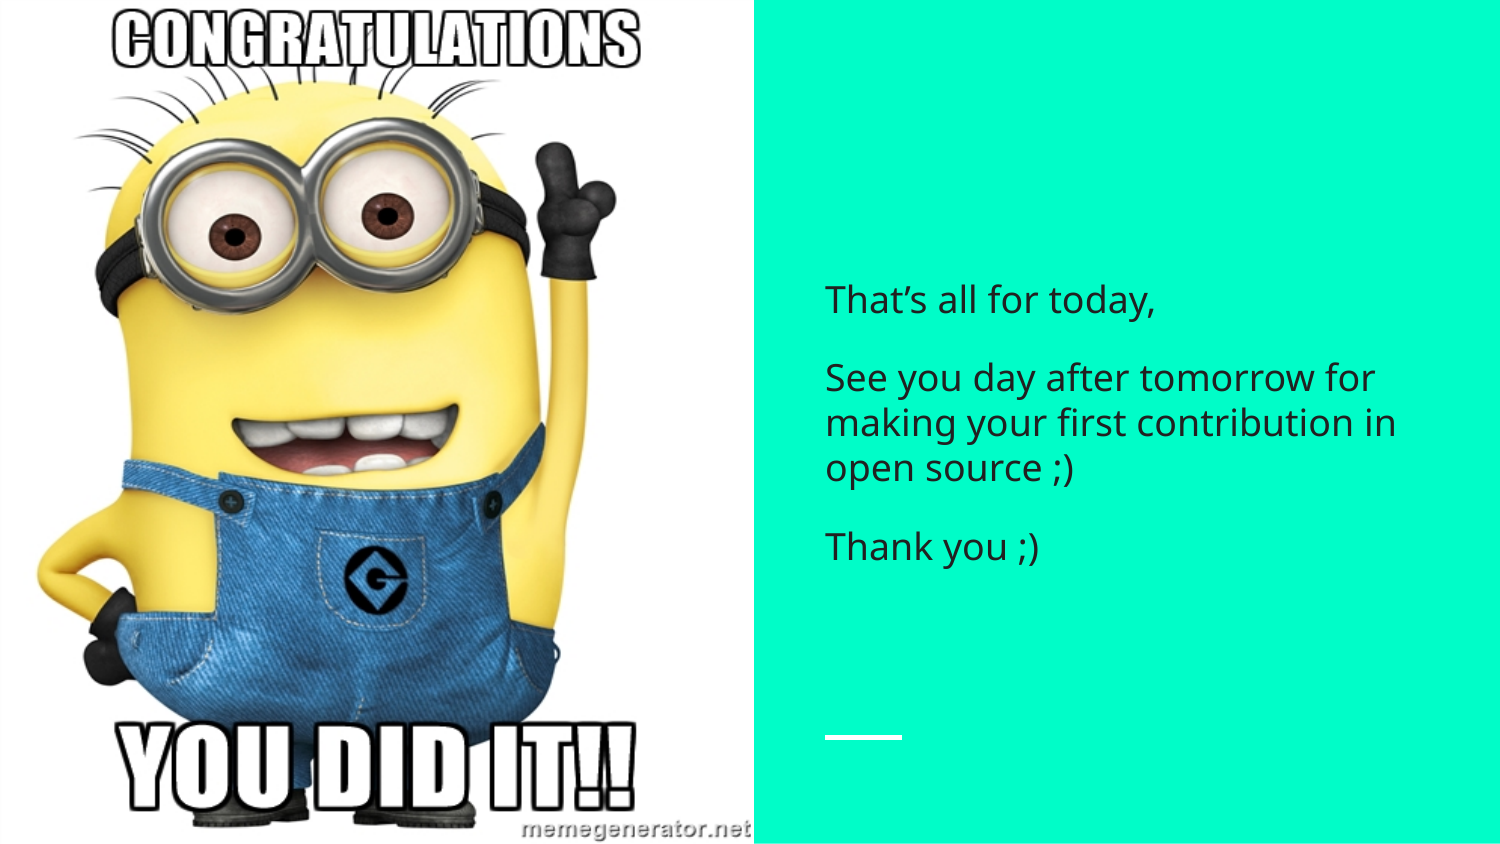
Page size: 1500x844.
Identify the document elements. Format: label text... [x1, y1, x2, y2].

list That’s all for today, See you day after tomorrow for making your first contribution in open source ;) Thank you ;) [810, 118, 1440, 725]
picture [0, 0, 754, 844]
